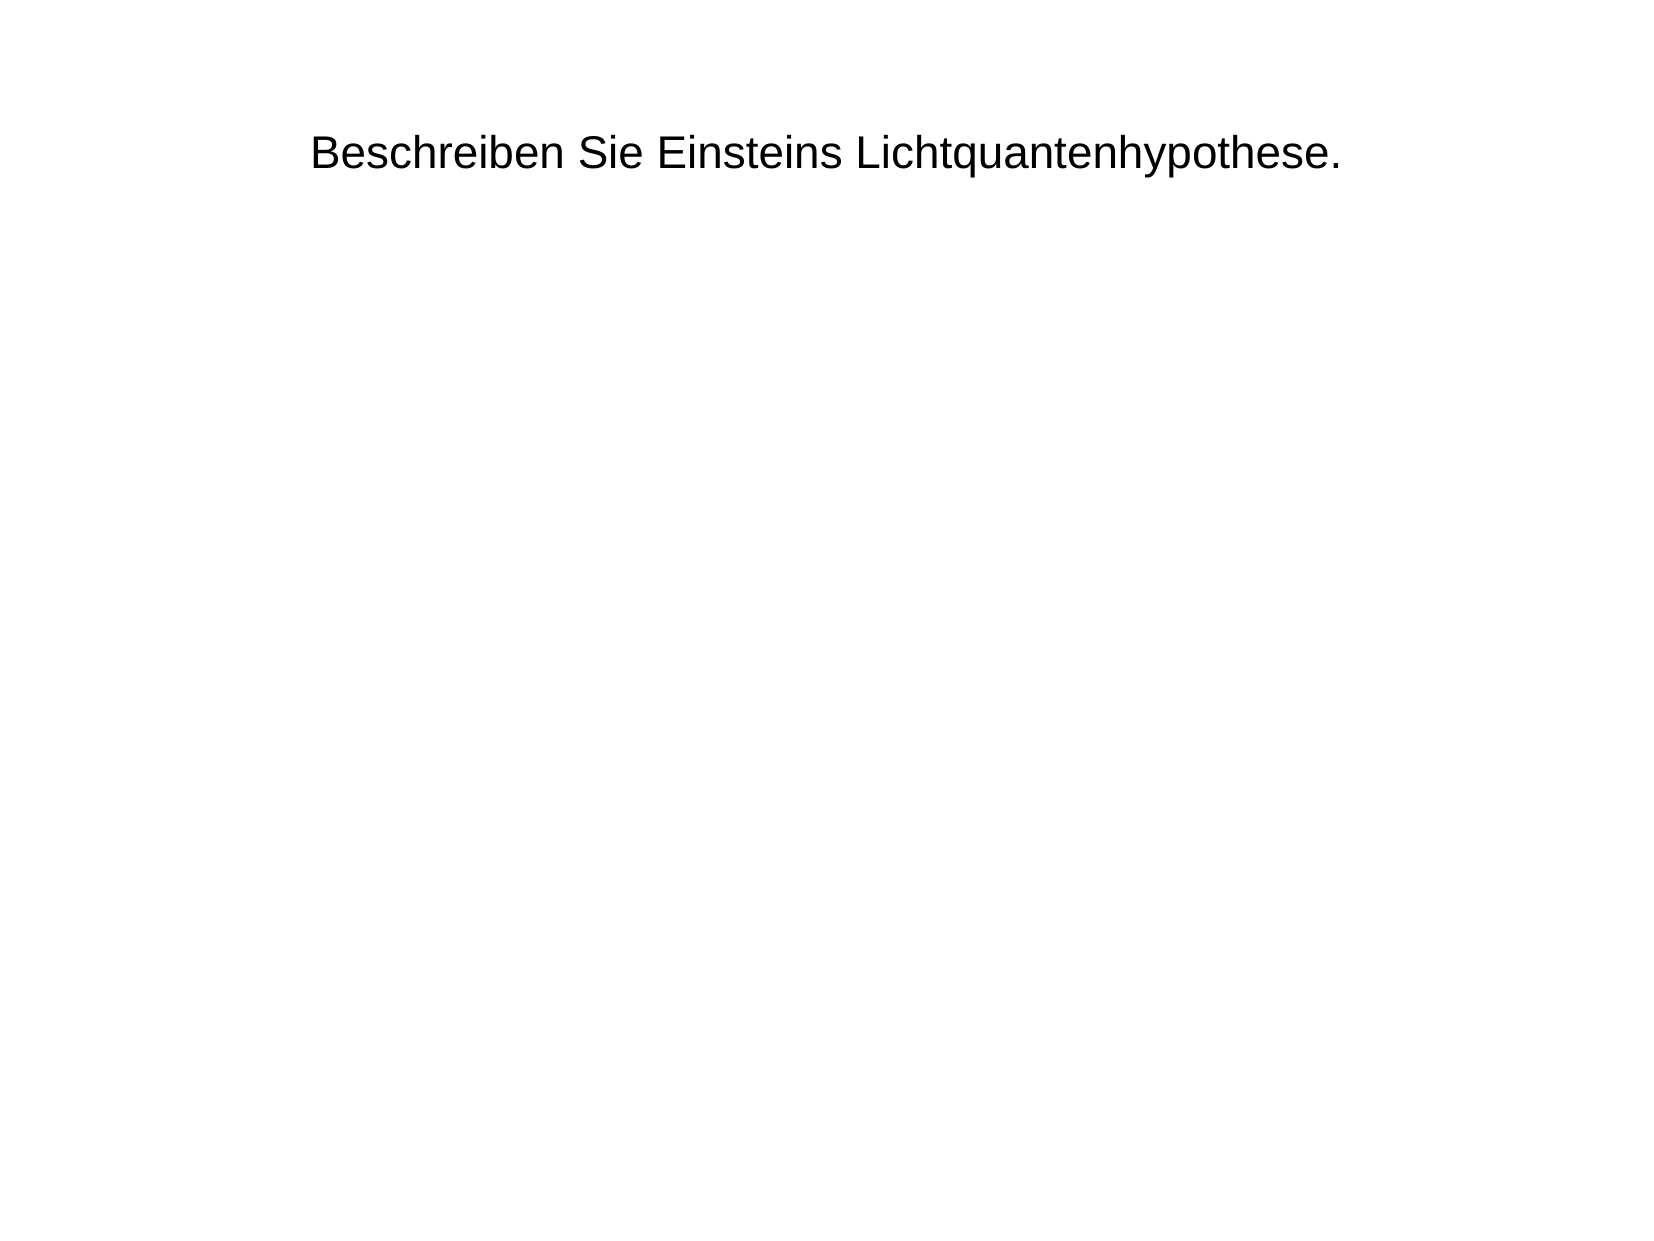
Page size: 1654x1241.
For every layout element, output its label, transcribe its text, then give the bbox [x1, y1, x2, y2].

title Beschreiben Sie Einsteins Lichtquantenhypothese. [82, 49, 1571, 257]
